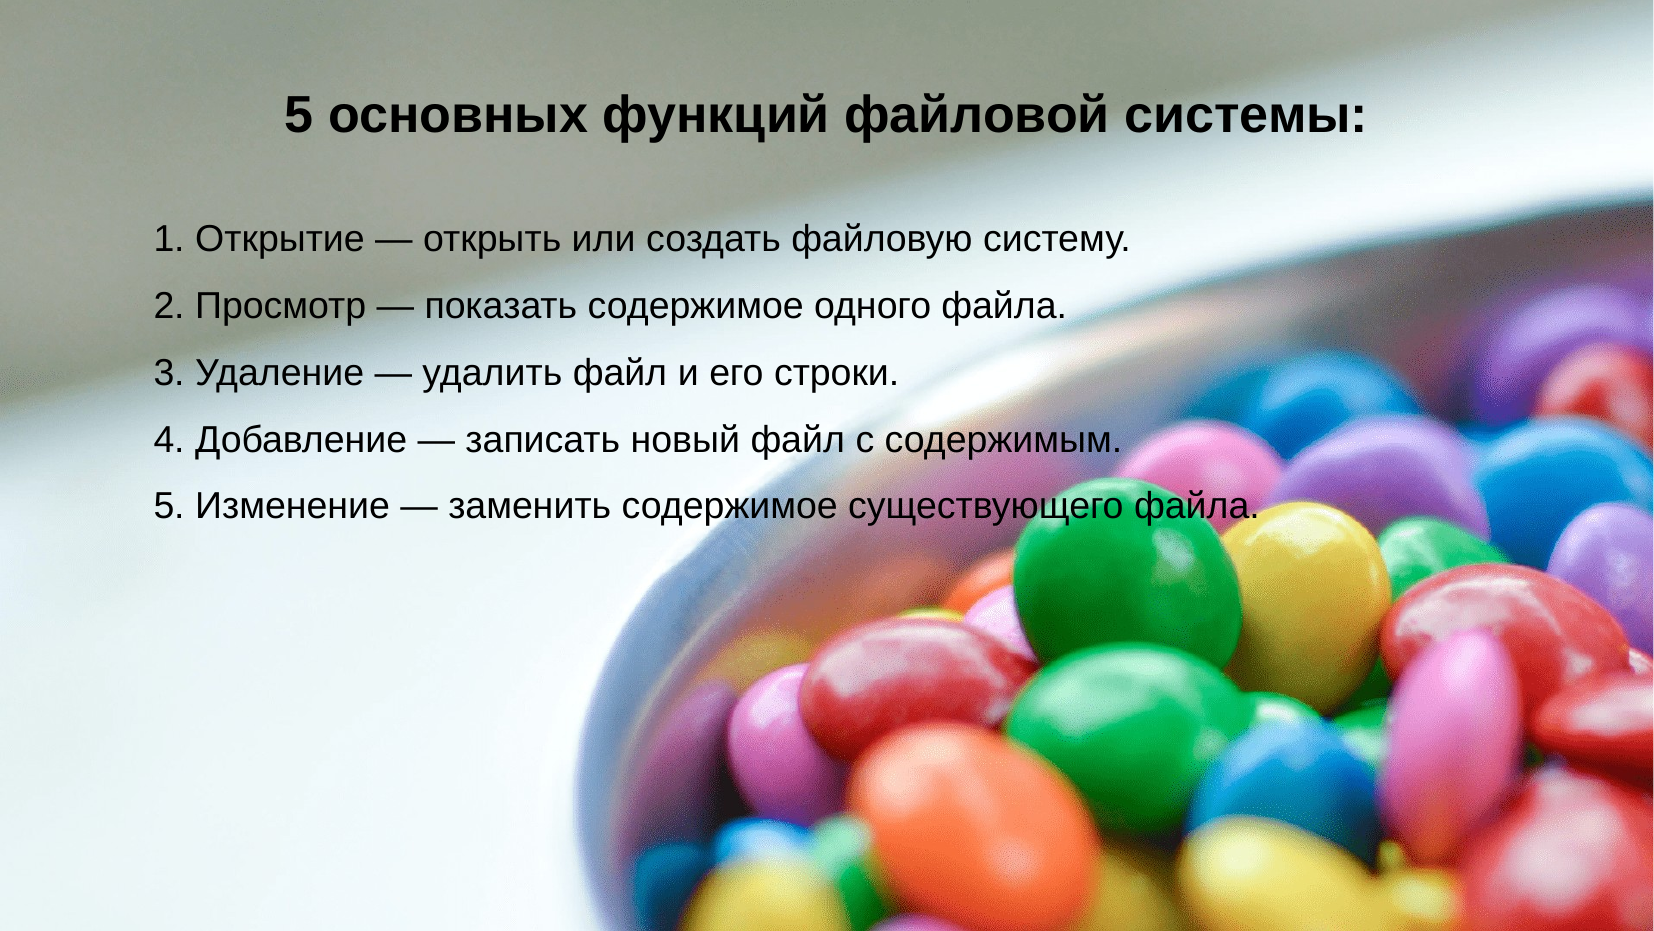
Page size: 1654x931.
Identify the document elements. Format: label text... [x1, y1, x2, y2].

title 5 основных функций файловой системы: [82, 37, 1571, 193]
list 1. Открытие — открыть или создать файловую систему. 2. Просмотр — показать содержимое одного файла. 3. Удаление — удалить файл и его строки. 4. Добавление — записать новый файл с содержимым. 5. Изменение — заменить содержимое существующего файла. [82, 217, 1571, 758]
picture [0, 0, 1654, 931]
